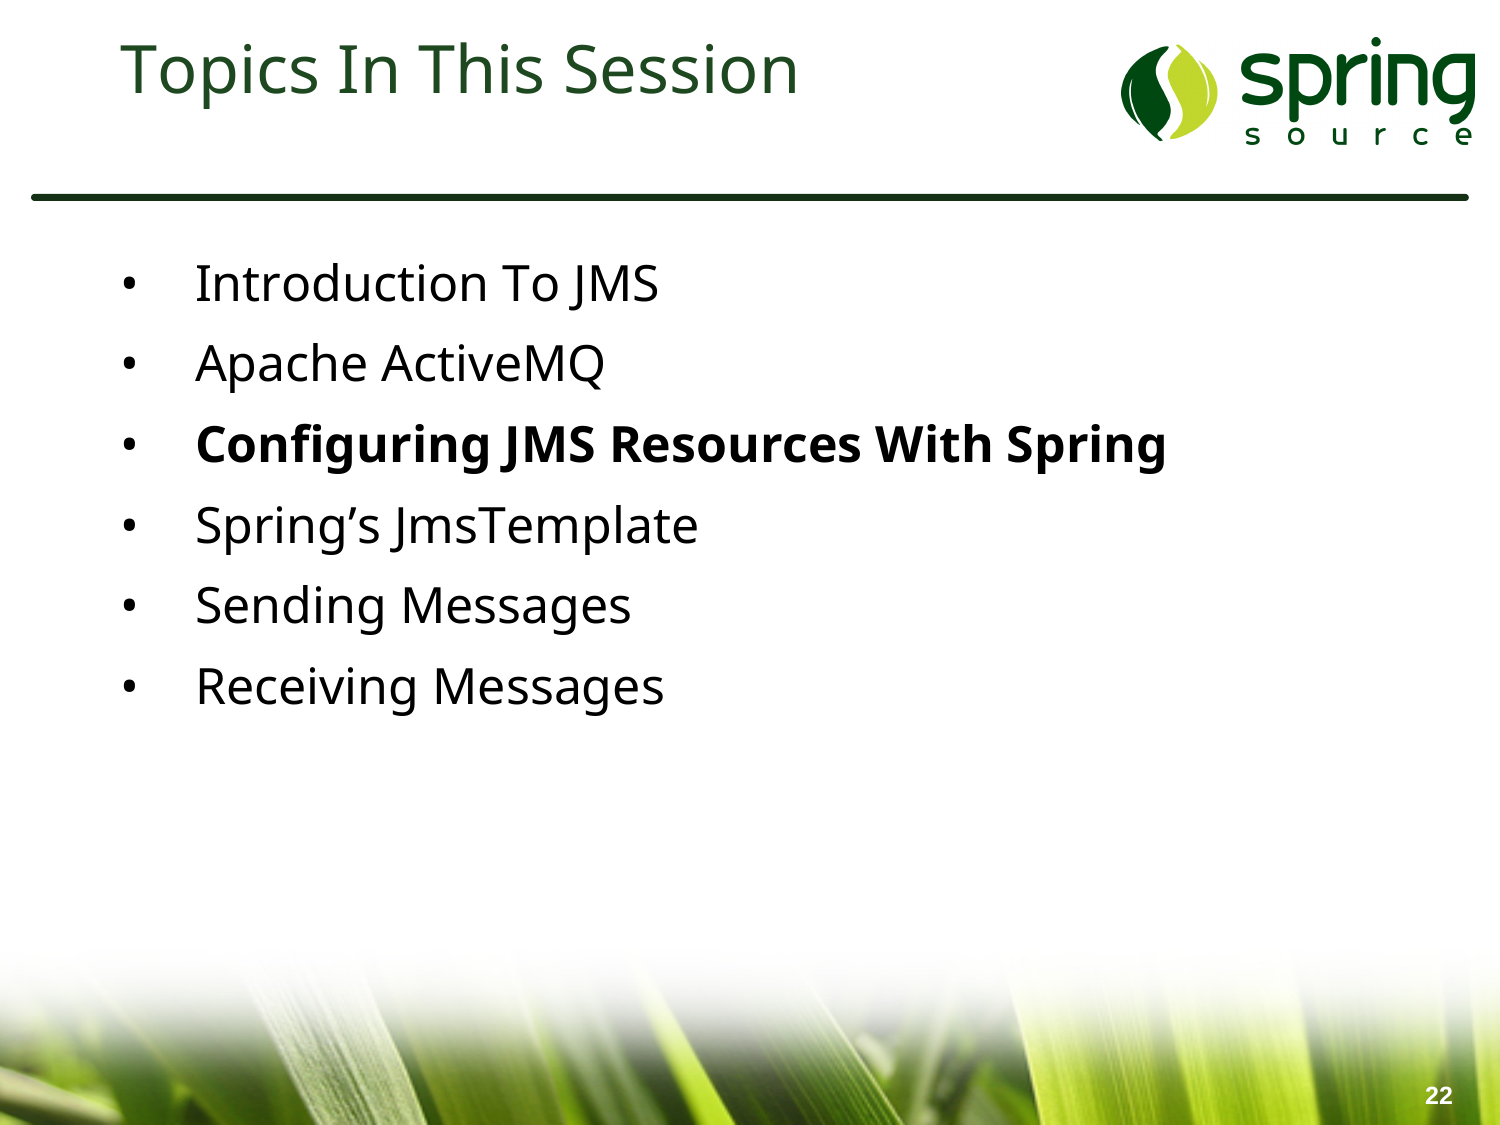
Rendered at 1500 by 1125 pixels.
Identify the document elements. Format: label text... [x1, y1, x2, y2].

list Introduction To JMS Apache ActiveMQ Configuring JMS Resources With Spring Spring’s JmsTemplate Sending Messages Receiving Messages [105, 239, 1396, 903]
title Topics In This Session [105, 15, 1138, 178]
picture [0, 944, 1500, 1125]
picture [1138, 37, 1475, 145]
